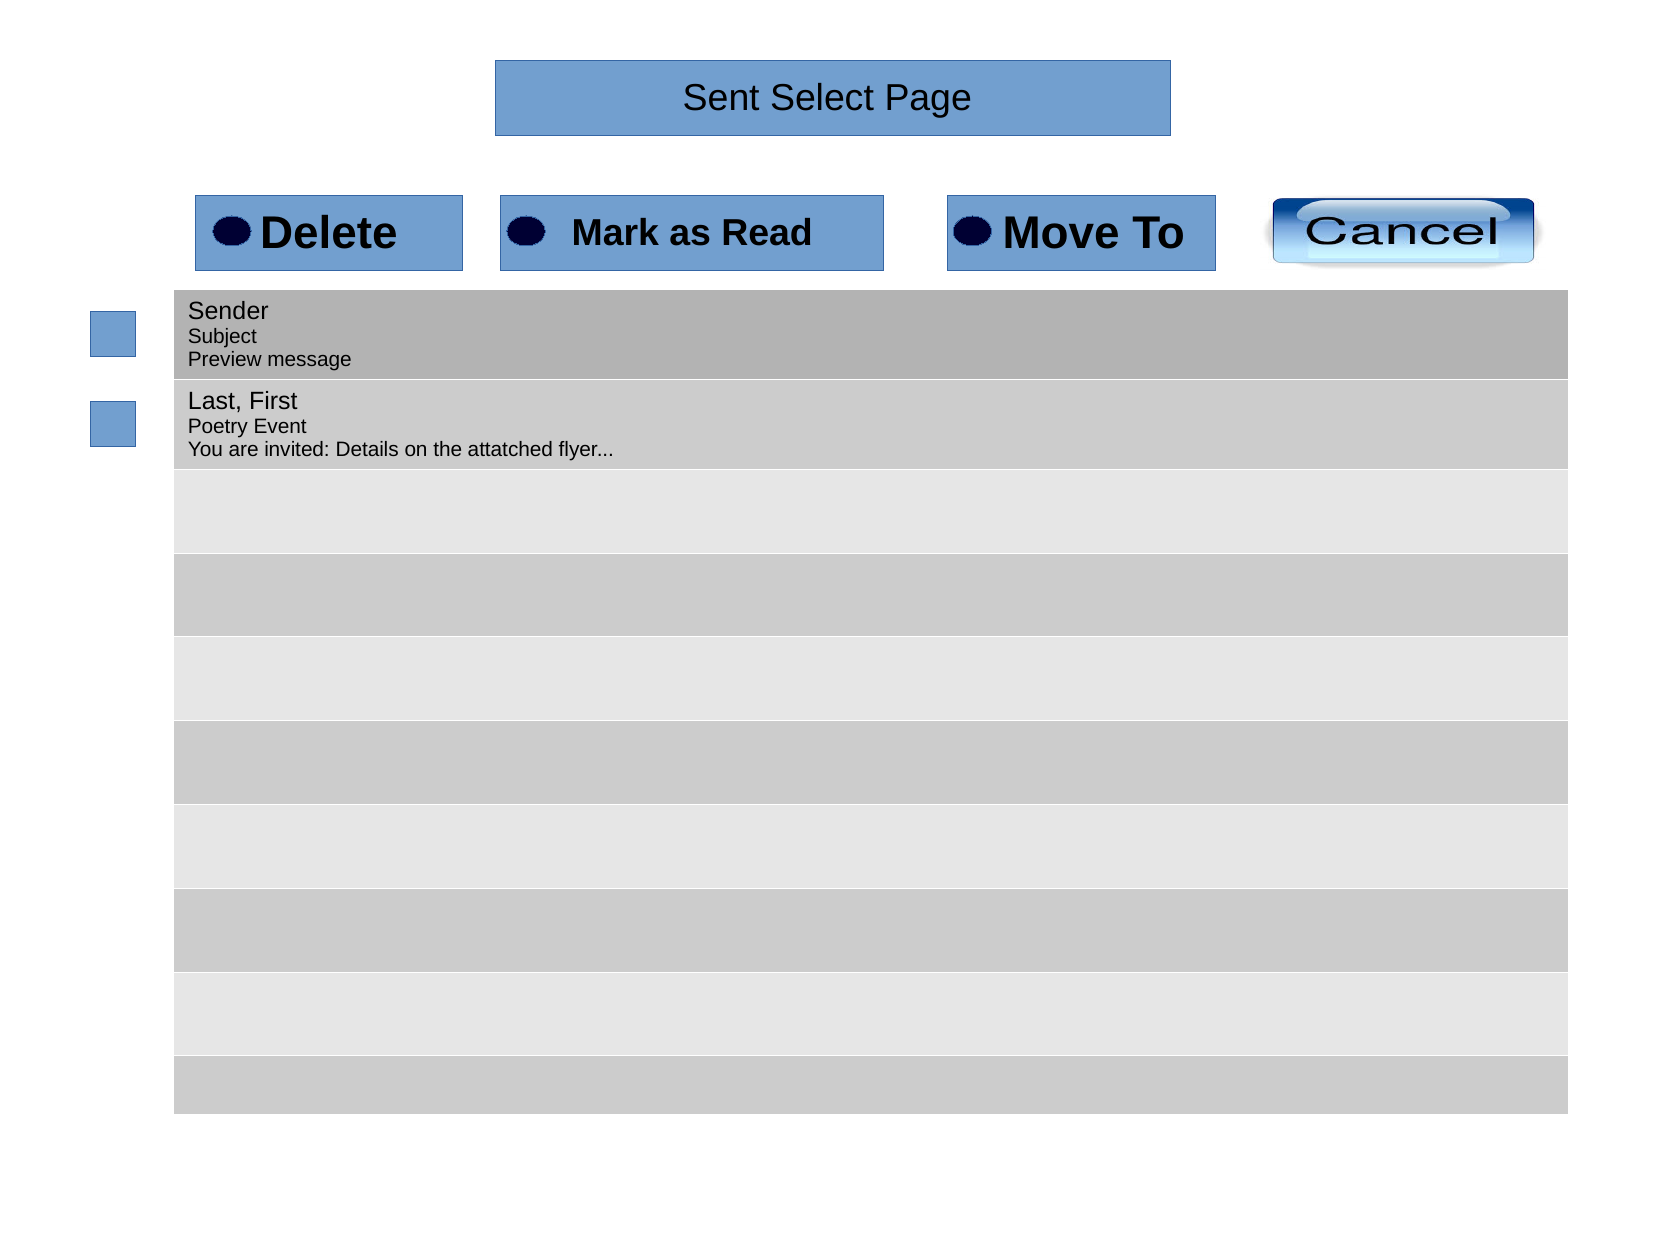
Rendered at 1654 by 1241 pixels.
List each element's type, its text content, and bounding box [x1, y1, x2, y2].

table_cell [174, 554, 1568, 636]
table_cell [174, 470, 1568, 553]
table_cell [174, 805, 1568, 888]
table_cell [174, 889, 1568, 972]
table_cell Last, First Poetry Event You are invited: Details on the attatched flyer... [174, 380, 1568, 469]
text_box Sent Select Page [495, 60, 1171, 136]
text_box Delete [195, 195, 463, 271]
table_cell [174, 1056, 1568, 1114]
table_cell [174, 637, 1568, 720]
text_box [90, 311, 136, 357]
text_box Move To [947, 195, 1216, 271]
text_box [953, 215, 992, 246]
text_box [212, 215, 252, 246]
text_box [506, 215, 546, 246]
table_cell [174, 973, 1568, 1055]
text_box Mark as Read [500, 195, 884, 271]
picture [1260, 194, 1546, 271]
table_header Sender Subject Preview message [174, 290, 1568, 379]
table_cell [174, 721, 1568, 804]
text_box [90, 401, 136, 447]
